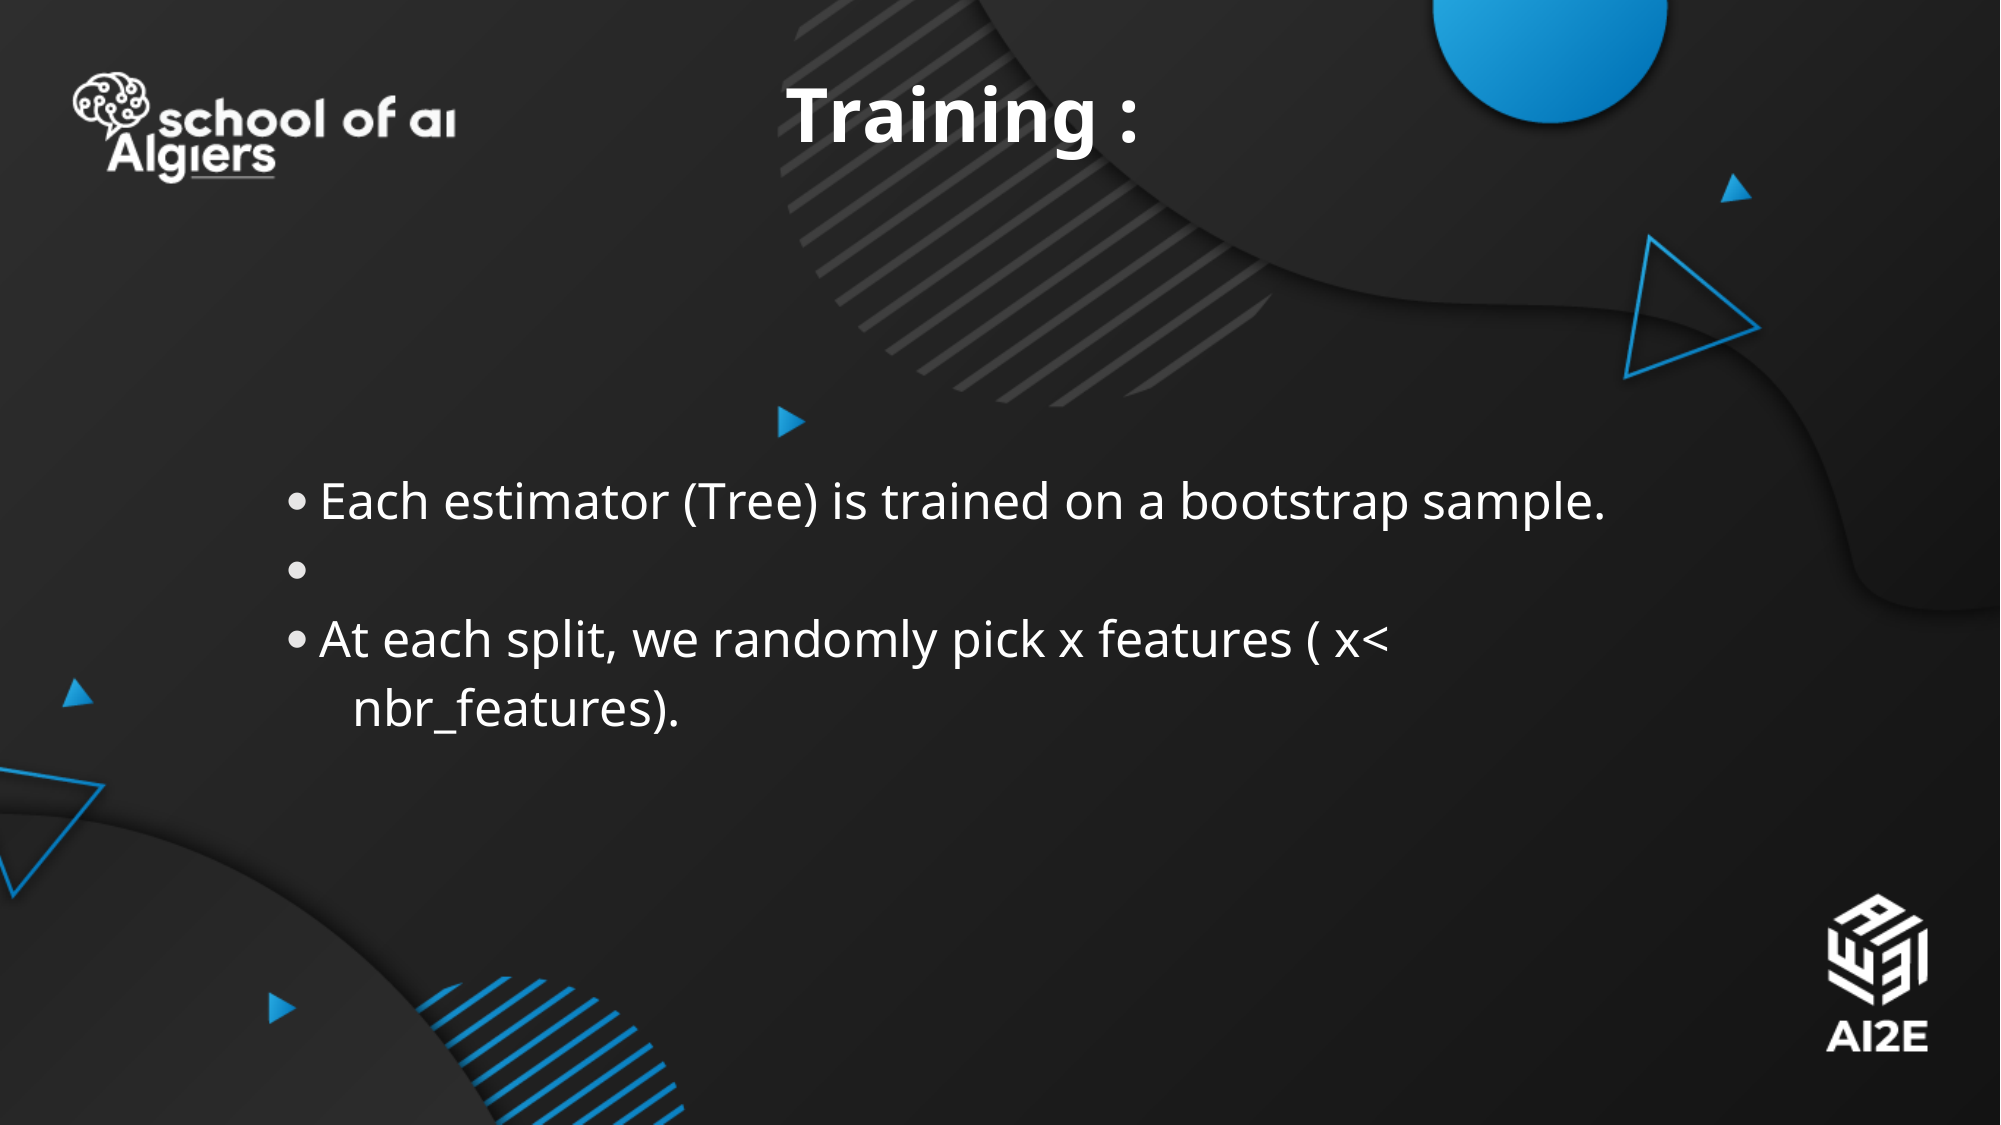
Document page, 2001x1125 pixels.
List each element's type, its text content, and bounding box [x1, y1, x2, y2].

text_box Training : [28, 67, 1898, 156]
subtitle Each estimator (Tree) is trained on a bootstrap sample. At each split, we randomly pick x features ( x< nbr_features). [272, 460, 1728, 778]
picture [0, 0, 2000, 1125]
